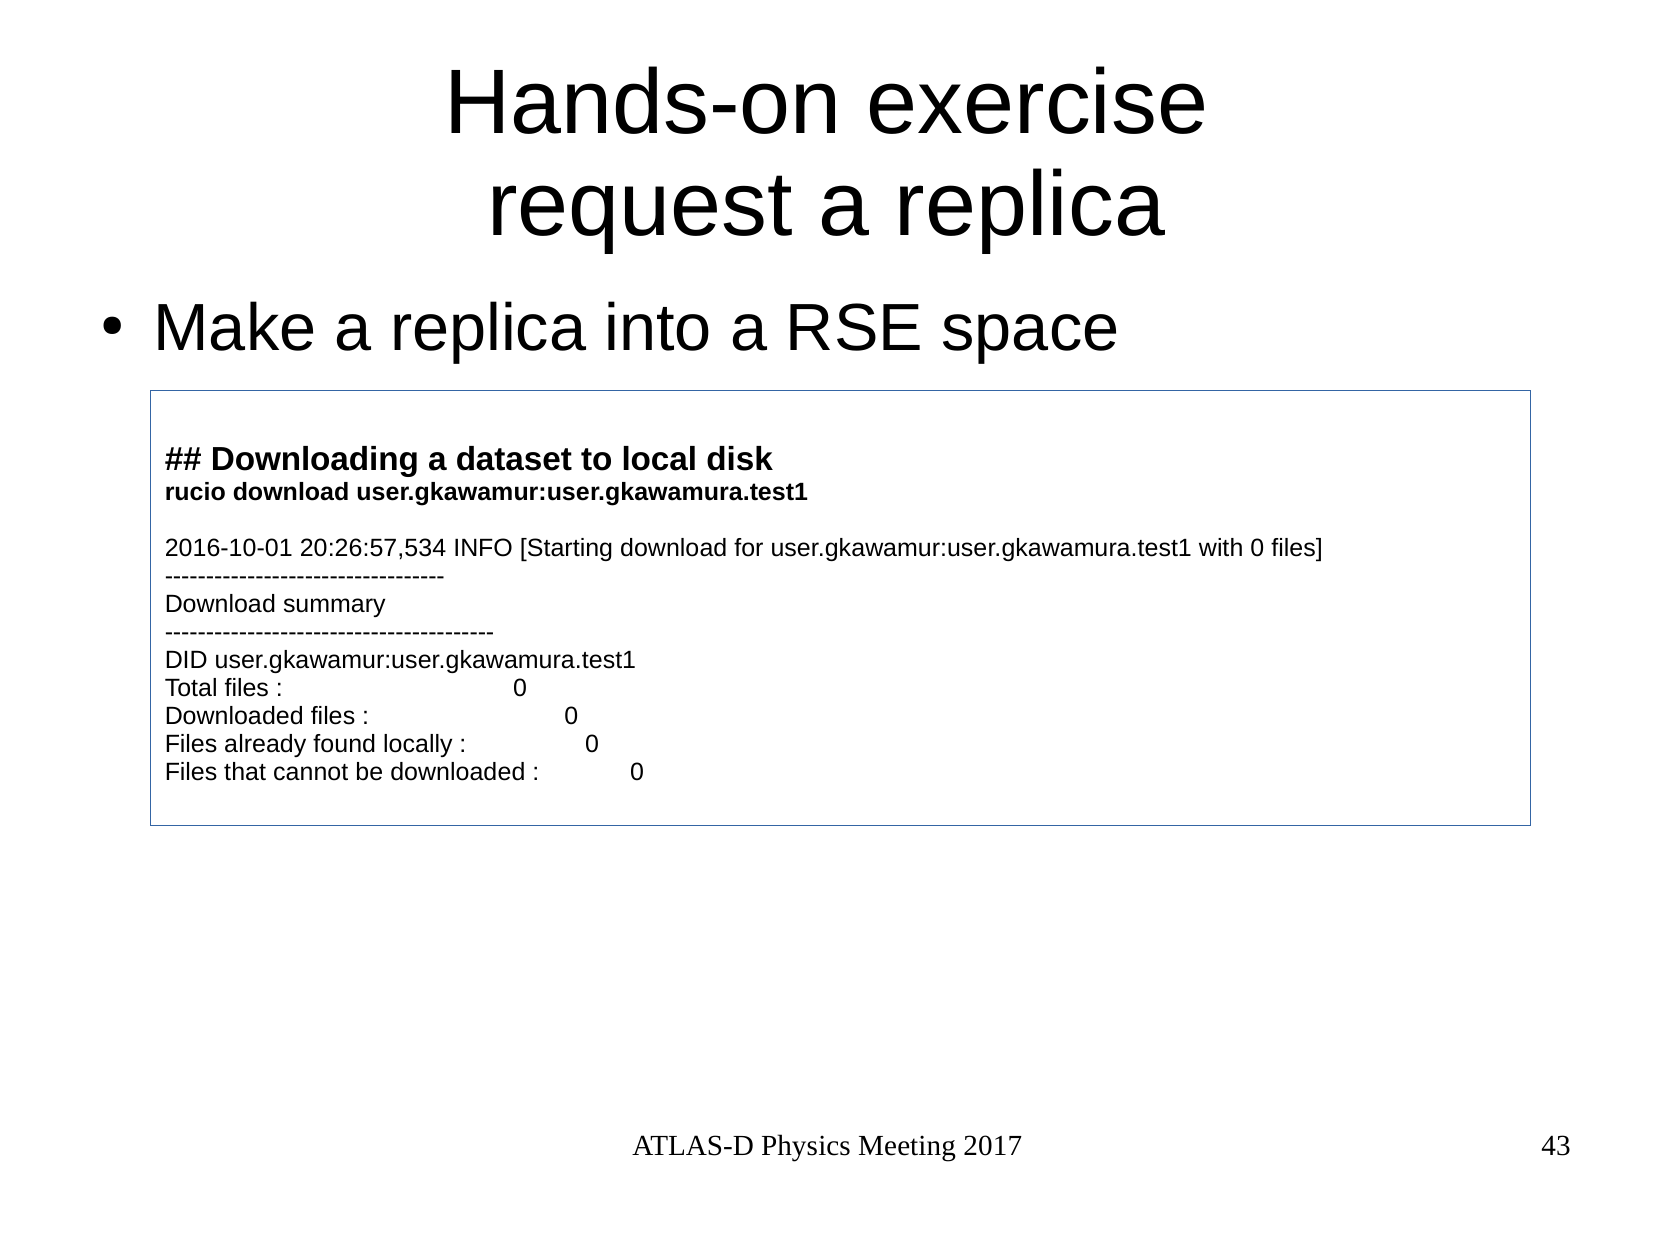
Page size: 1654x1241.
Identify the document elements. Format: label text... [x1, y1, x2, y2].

title Hands-on exercise request a replica [82, 49, 1571, 257]
list Make a replica into a RSE space [82, 290, 1571, 1010]
text_box ## Downloading a dataset to local disk rucio download user.gkawamur:user.gkawamura.test1 2016-10-01 20:26:57,534 INFO [Starting download for user.gkawamur:user.gkawamura.test1 with 0 files] ---------------------------------- Download summary ---------------------------------------- DID user.gkawamur:user.gkawamura.test1 Total files : 0 Downloaded files : 0 Files already found locally : 0 Files that cannot be downloaded : 0 [150, 390, 1531, 826]
